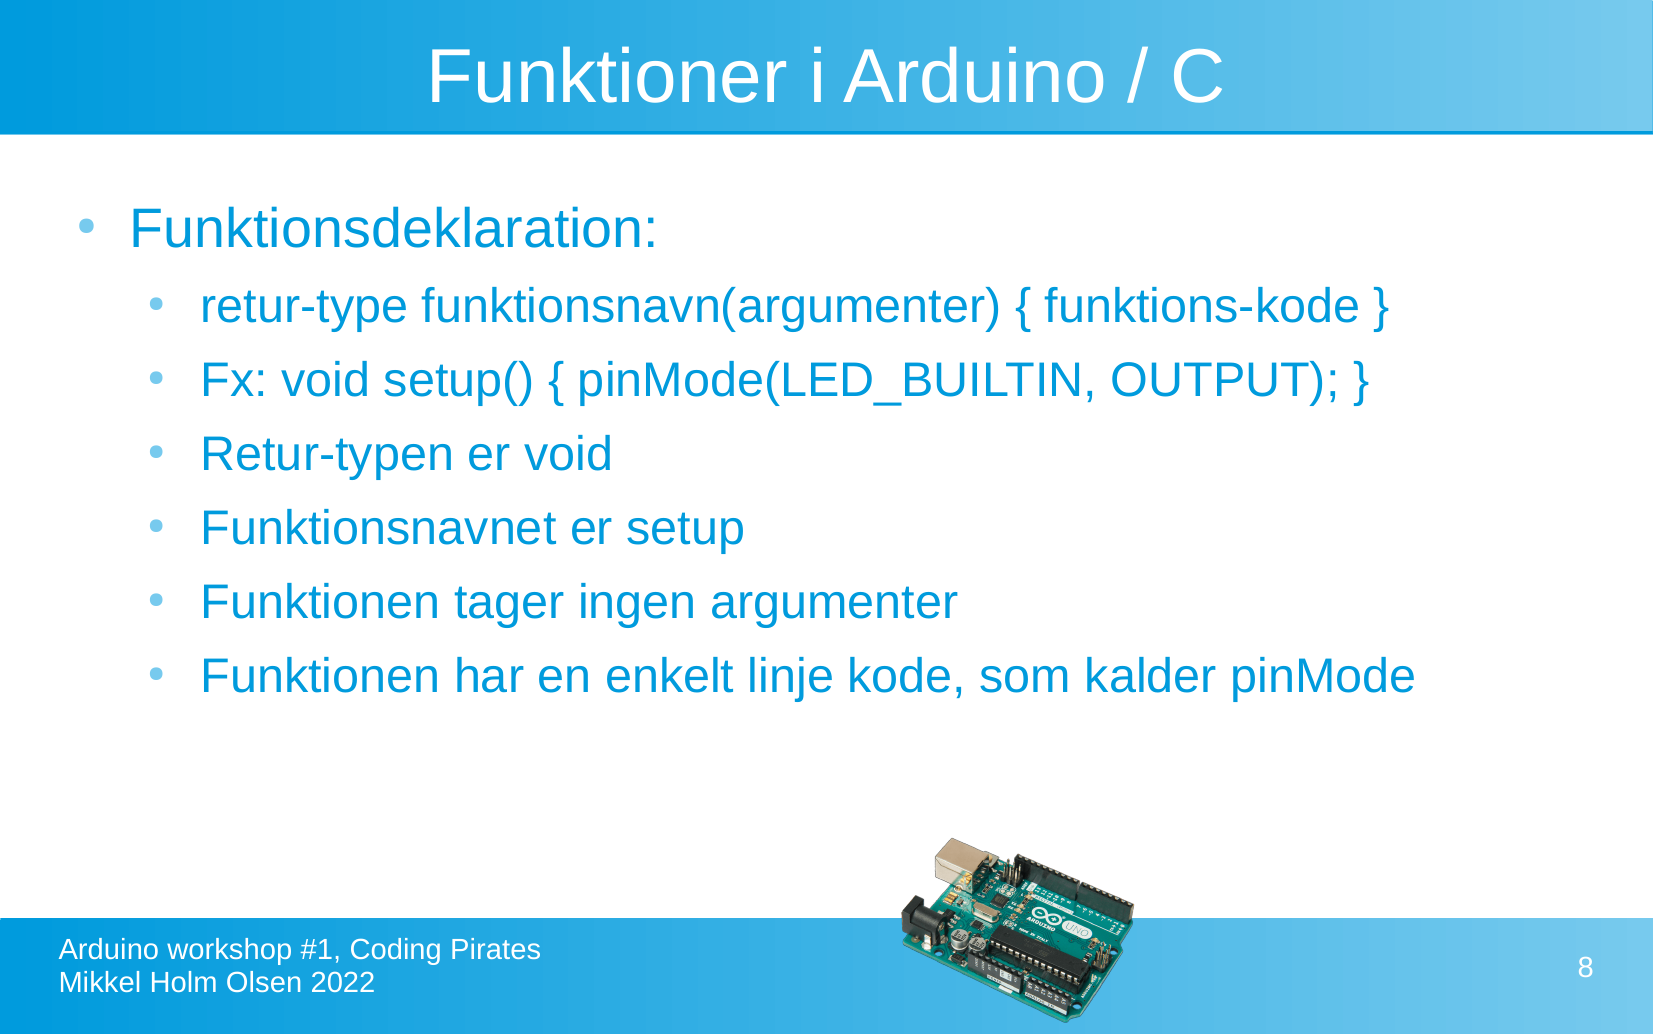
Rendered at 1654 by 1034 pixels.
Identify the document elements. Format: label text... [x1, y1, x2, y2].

picture [900, 854, 1138, 1024]
list Funktionsdeklaration: retur-type funktionsnavn(argumenter) { funktions-kode } Fx: void setup() { pinMode(LED_BUILTIN, OUTPUT); } Retur-typen er void Funktionsnavnet er setup Funktionen tager ingen argumenter Funktionen har en enkelt linje kode, som kalder pinMode [58, 196, 1594, 854]
title Funktioner i Arduino / C [58, 32, 1594, 120]
